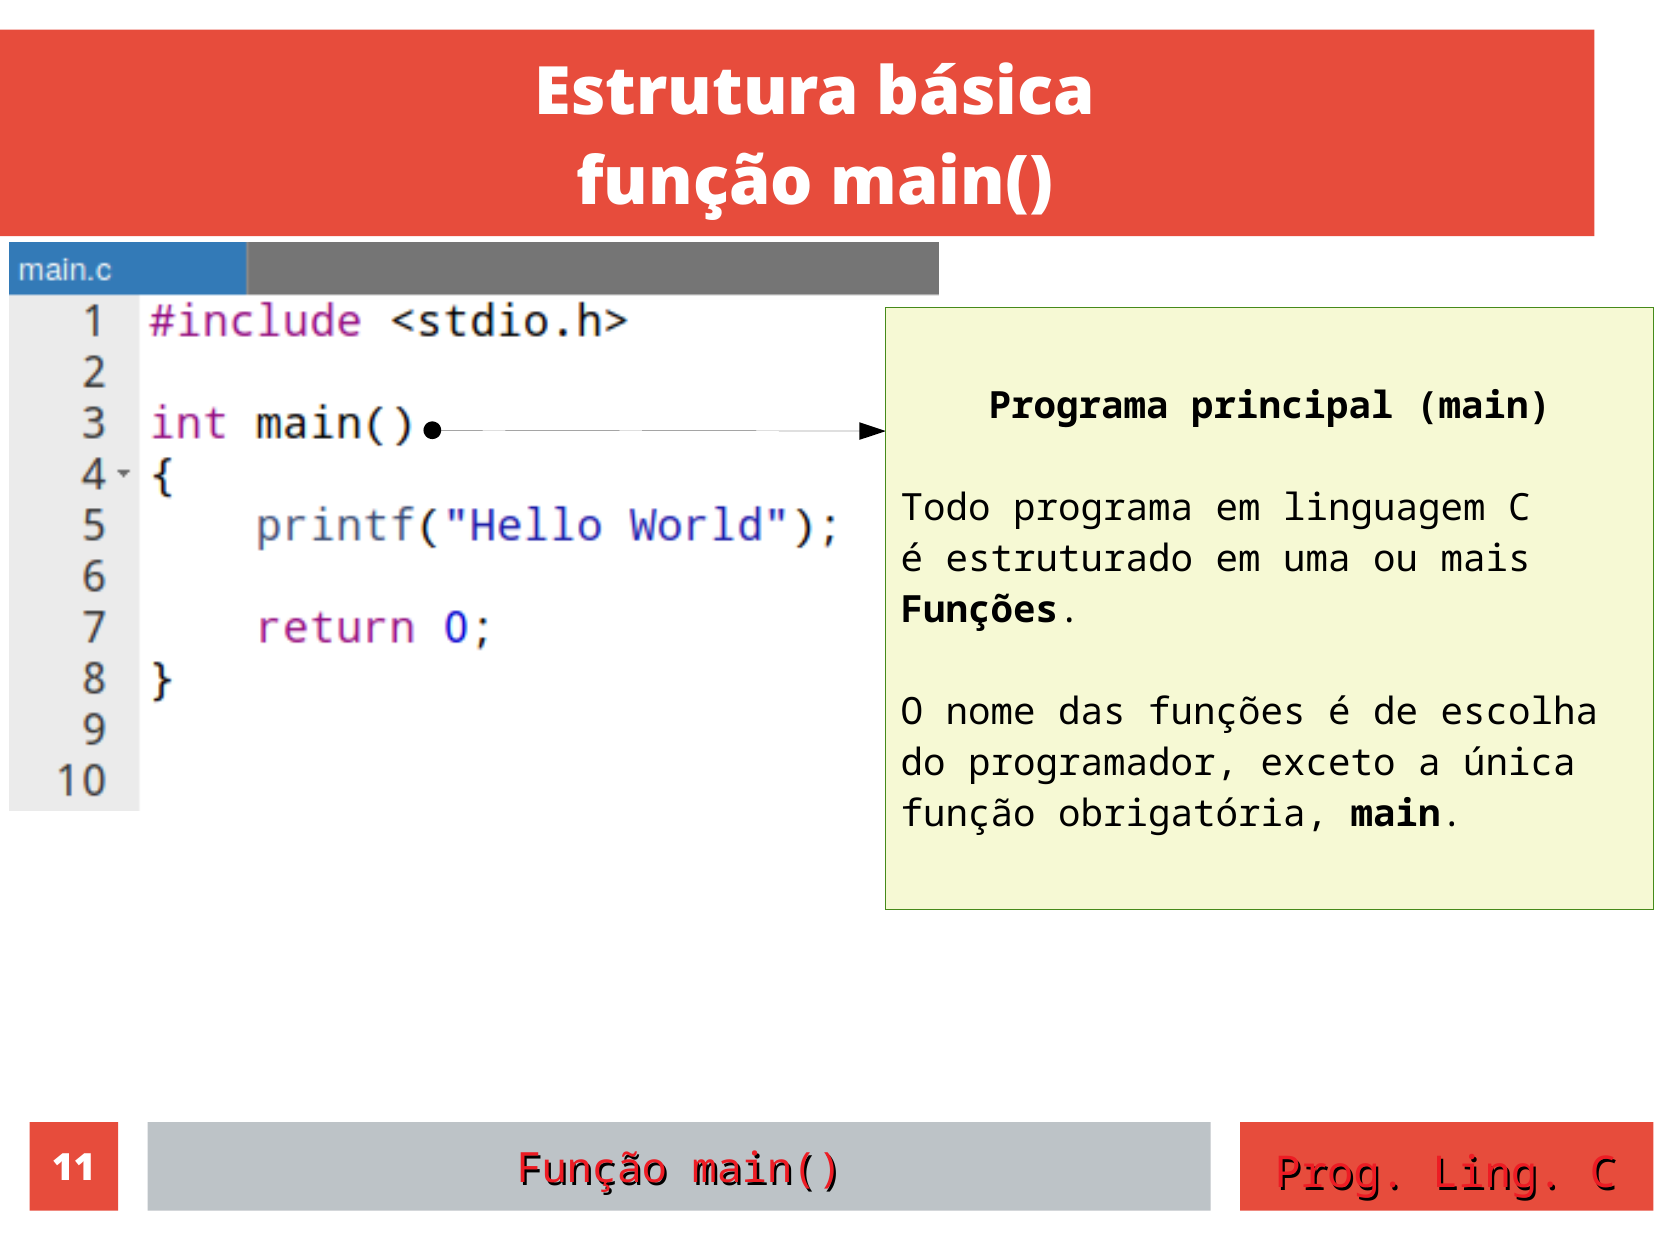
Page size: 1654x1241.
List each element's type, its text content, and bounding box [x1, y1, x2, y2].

text_box Programa principal (main) Todo programa em linguagem C é estruturado em uma ou mais Funções. O nome das funções é de escolha do programador, exceto a única função obrigatória, main. [885, 307, 1654, 910]
title Estrutura básica função main() [283, 42, 1347, 225]
text_box Prog. Ling. C [1233, 1133, 1654, 1202]
text_box Função main() [197, 1133, 1162, 1199]
picture [9, 242, 939, 811]
